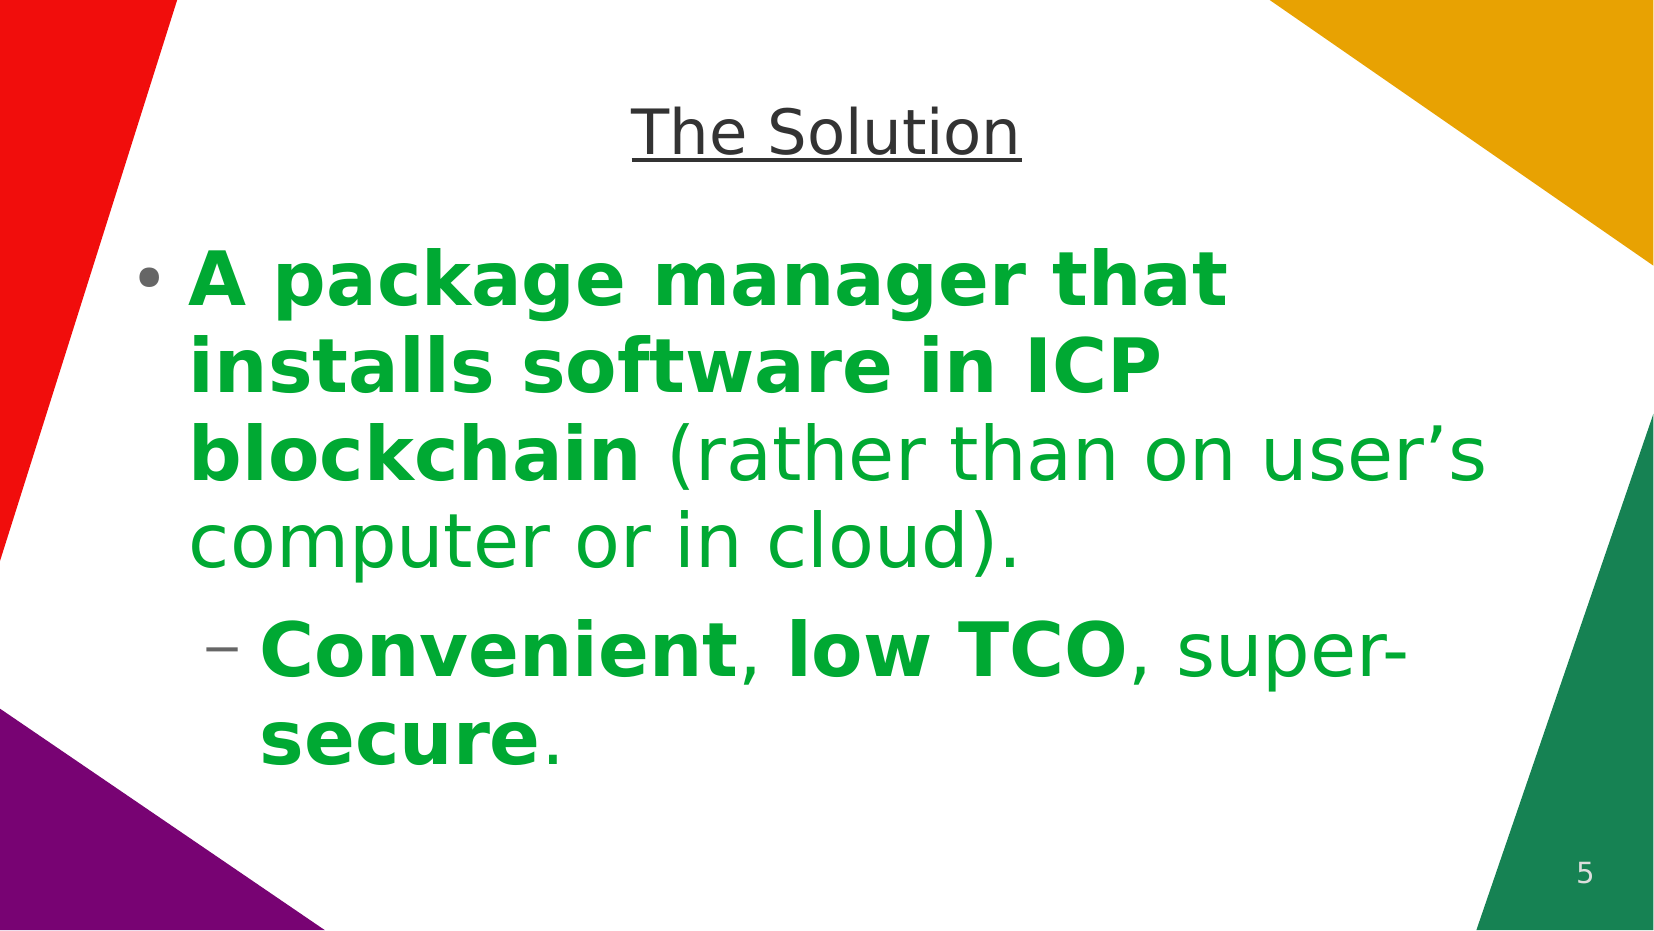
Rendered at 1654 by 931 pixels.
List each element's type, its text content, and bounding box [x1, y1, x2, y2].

list A package manager that installs software in ICP blockchain (rather than on user’s computer or in cloud). Convenient, low TCO, super-secure. [118, 236, 1536, 827]
title The Solution [118, 59, 1536, 207]
